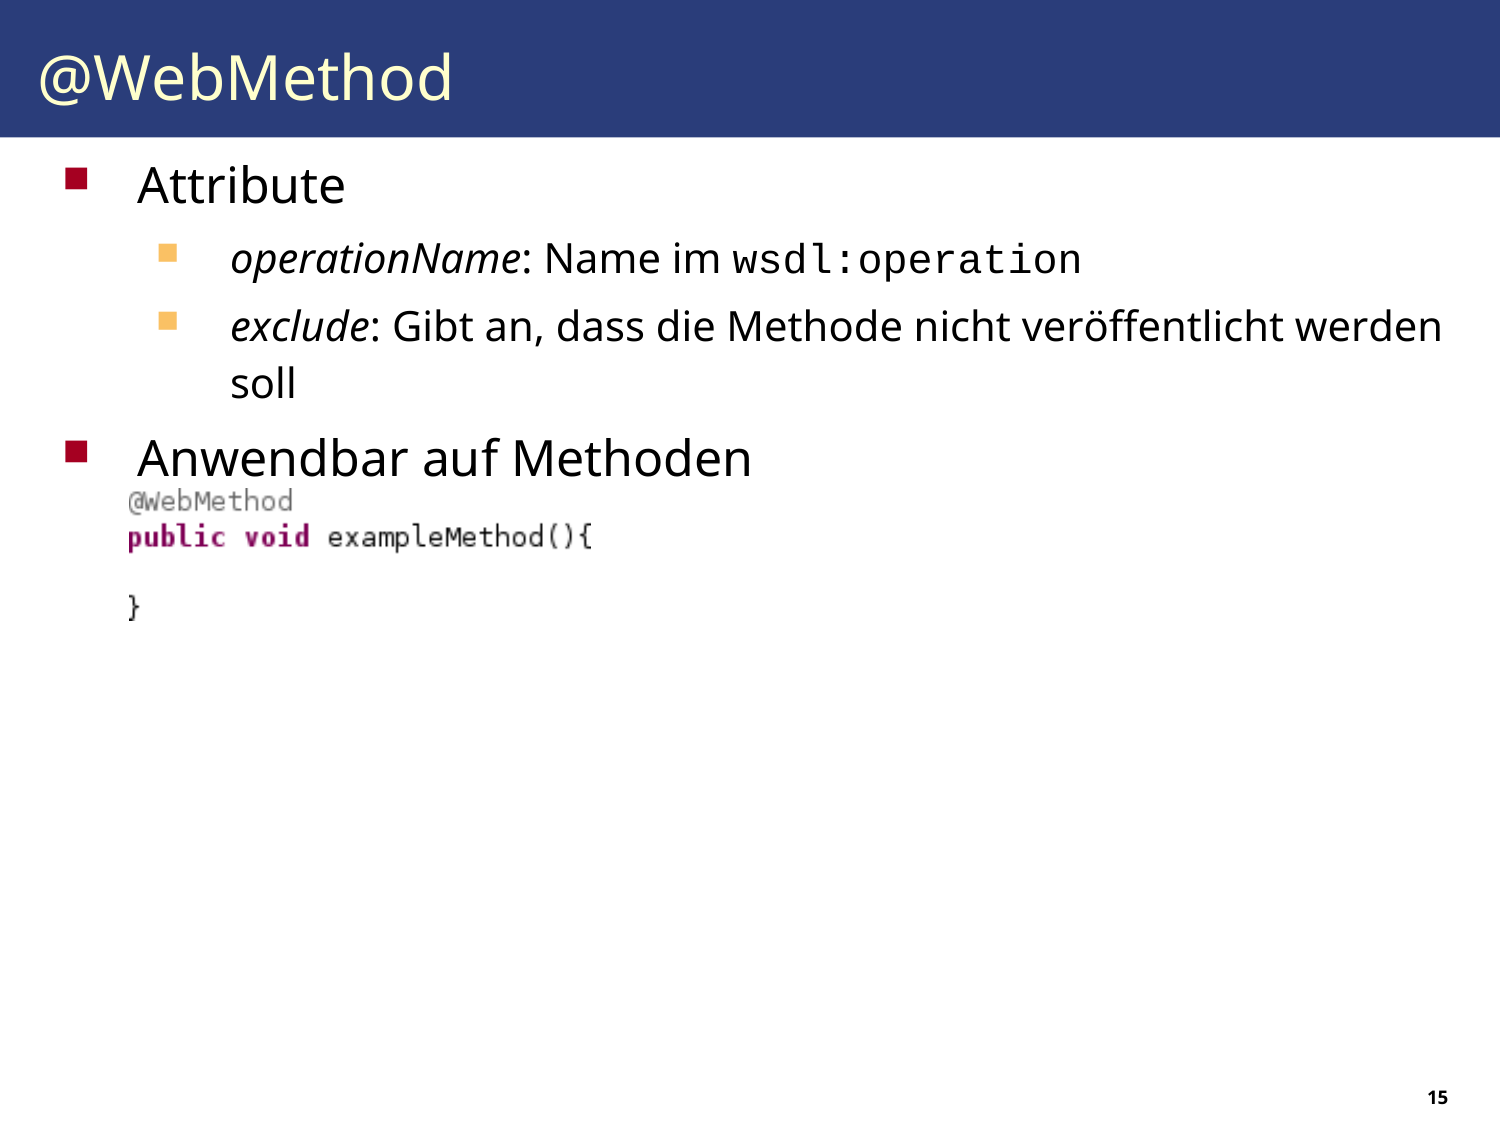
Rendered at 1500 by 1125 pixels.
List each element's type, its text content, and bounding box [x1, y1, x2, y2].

text_box 15 [1412, 1077, 1500, 1117]
text_box @WebMethod [37, 0, 1476, 151]
picture [129, 488, 591, 621]
list Attribute operationName: Name im wsdl:operation exclude: Gibt an, dass die Methode nicht veröffentlicht werden soll Anwendbar auf Methoden [62, 149, 1449, 1072]
